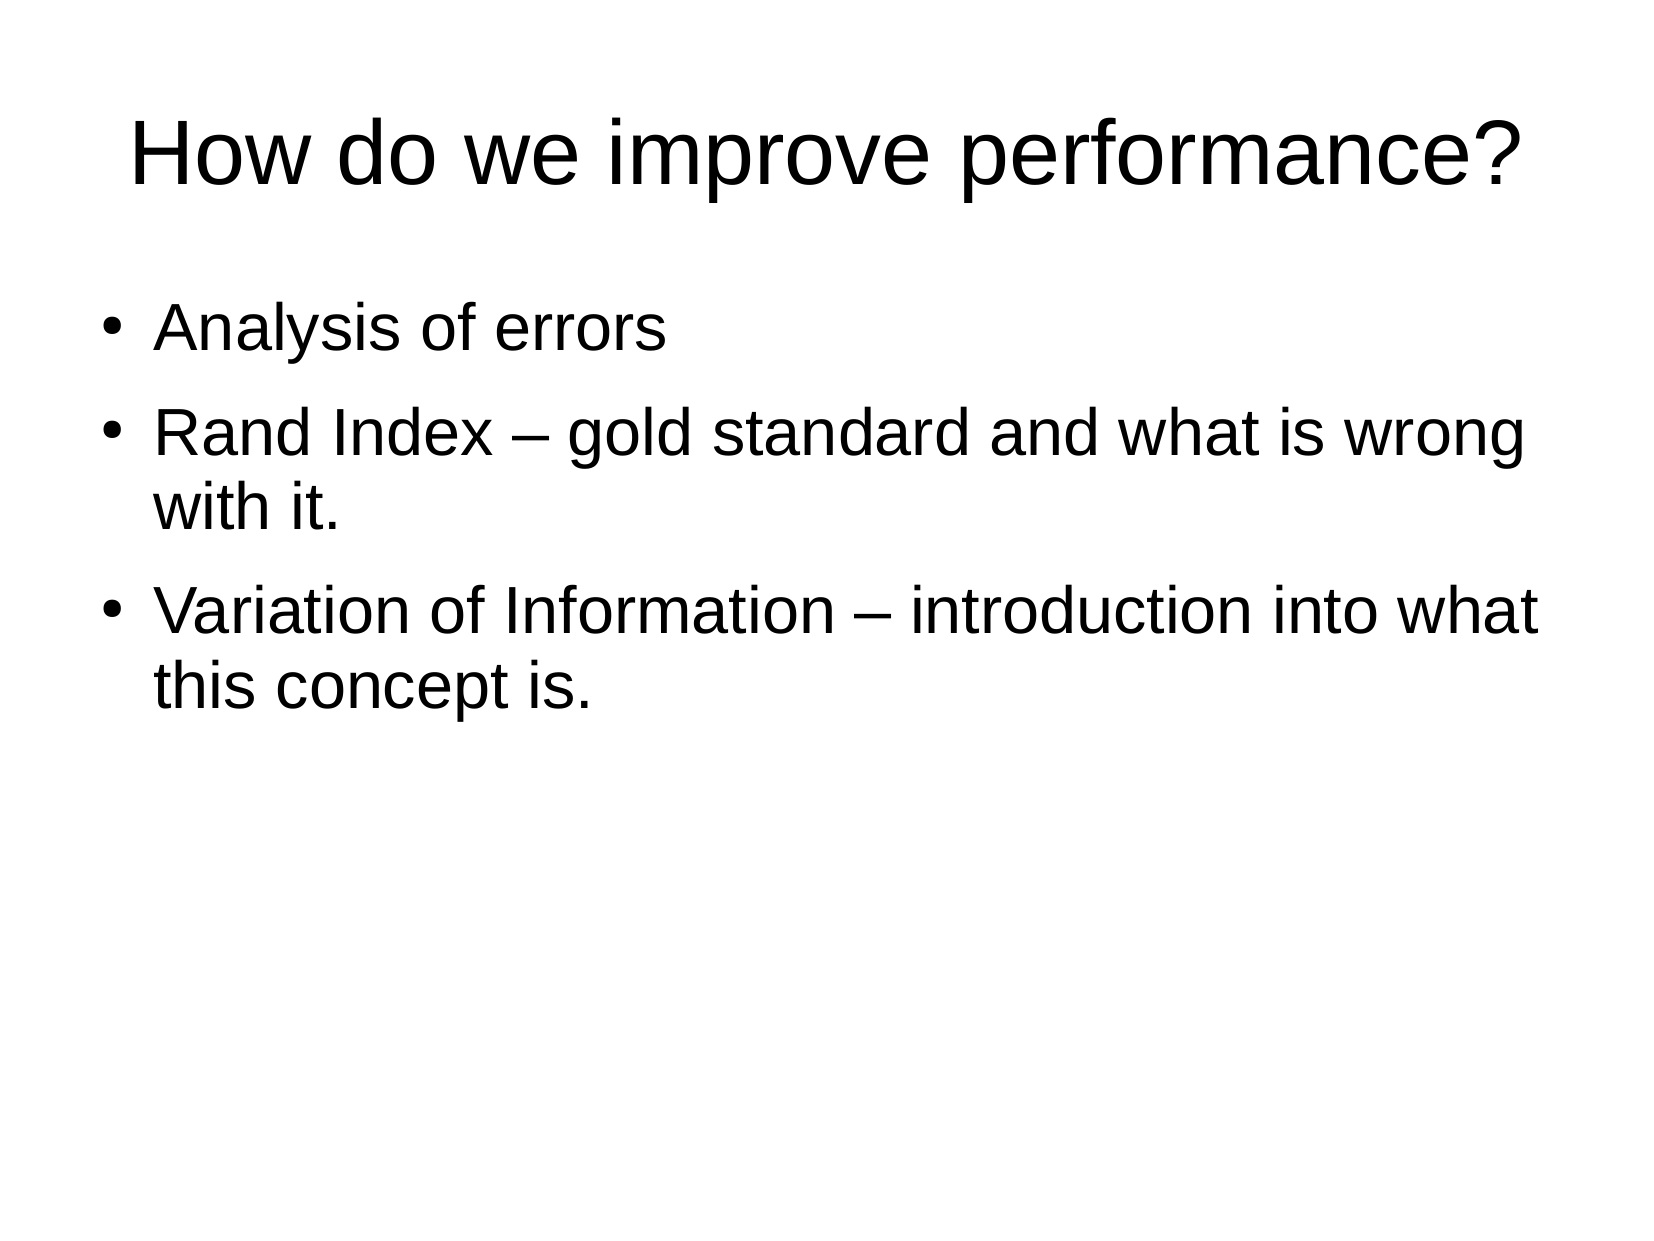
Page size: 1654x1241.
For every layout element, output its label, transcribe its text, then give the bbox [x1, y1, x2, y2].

title How do we improve performance? [82, 49, 1571, 257]
list Analysis of errors Rand Index – gold standard and what is wrong with it. Variation of Information – introduction into what this concept is. [82, 290, 1571, 1010]
